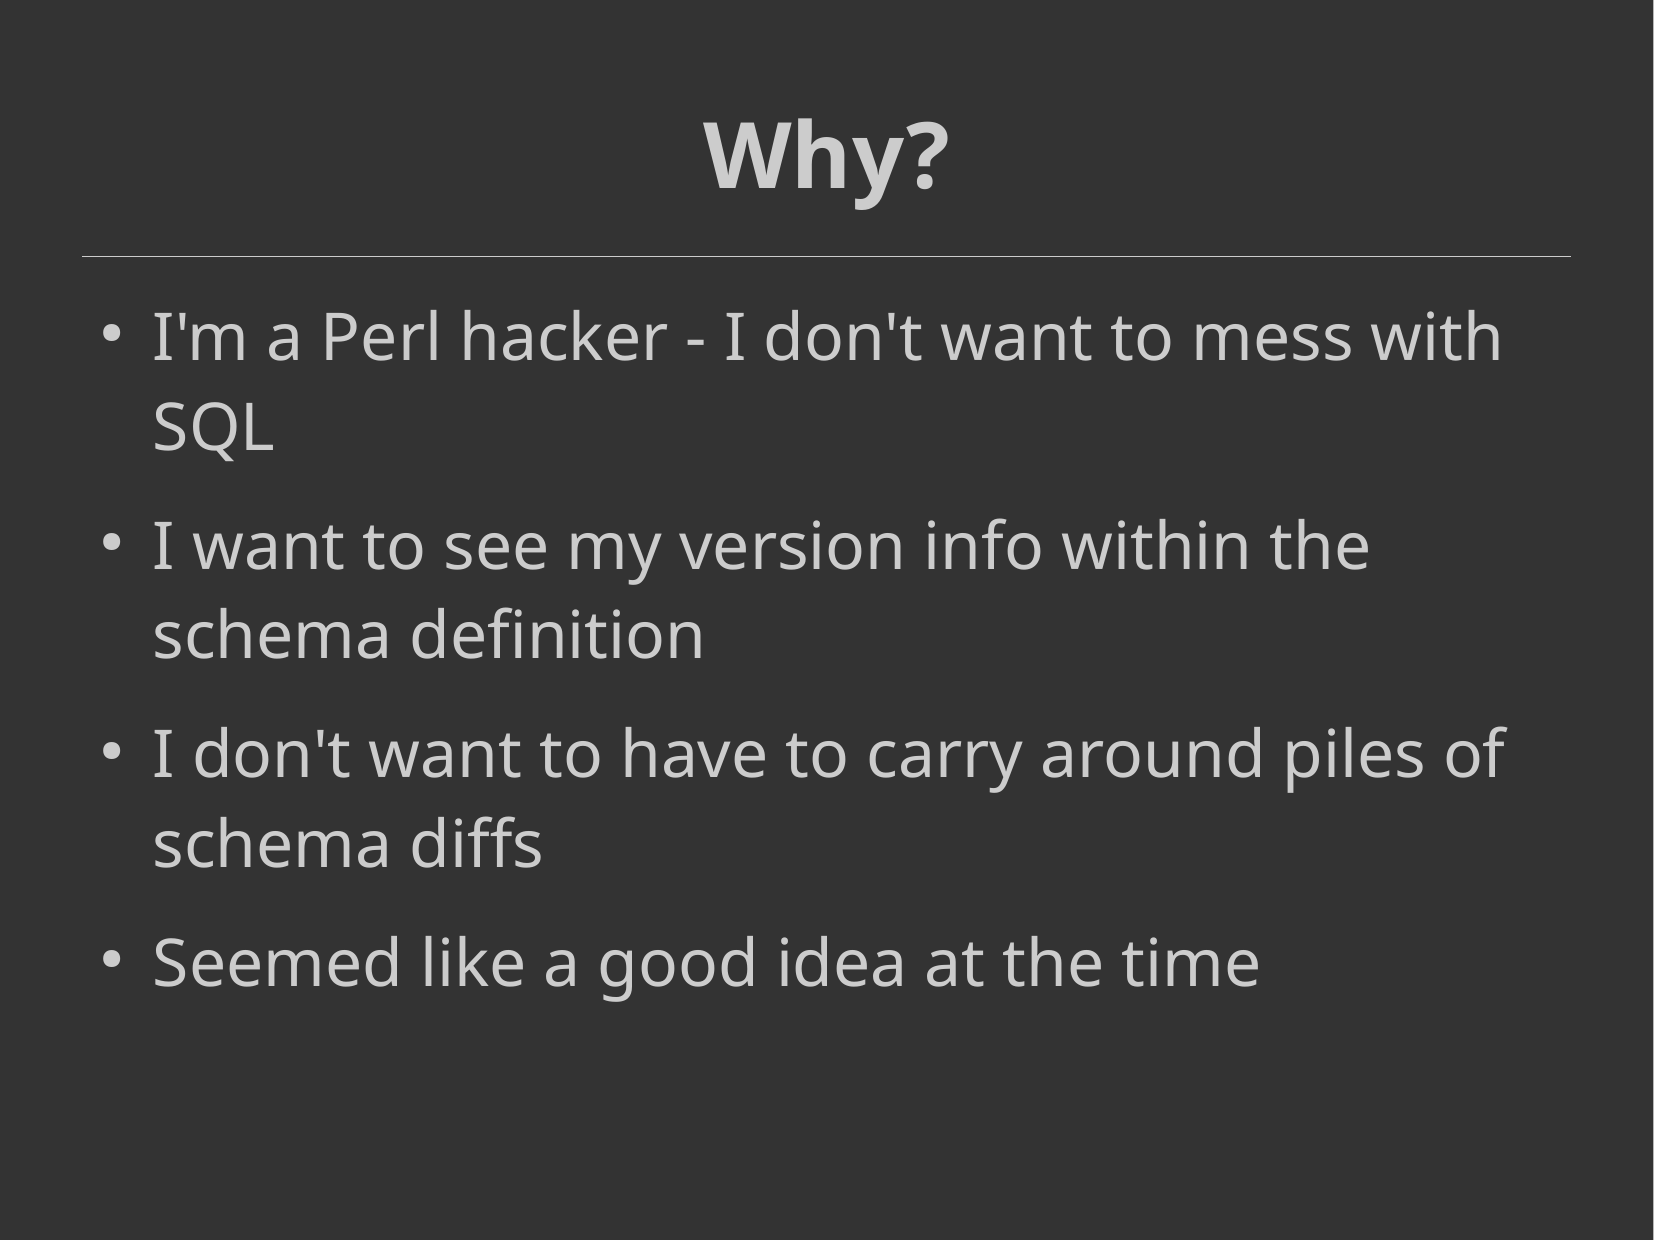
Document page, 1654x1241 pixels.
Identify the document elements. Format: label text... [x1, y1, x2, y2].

list I'm a Perl hacker - I don't want to mess with SQL I want to see my version info within the schema definition I don't want to have to carry around piles of schema diffs Seemed like a good idea at the time [82, 290, 1571, 1010]
title Why? [82, 49, 1571, 257]
